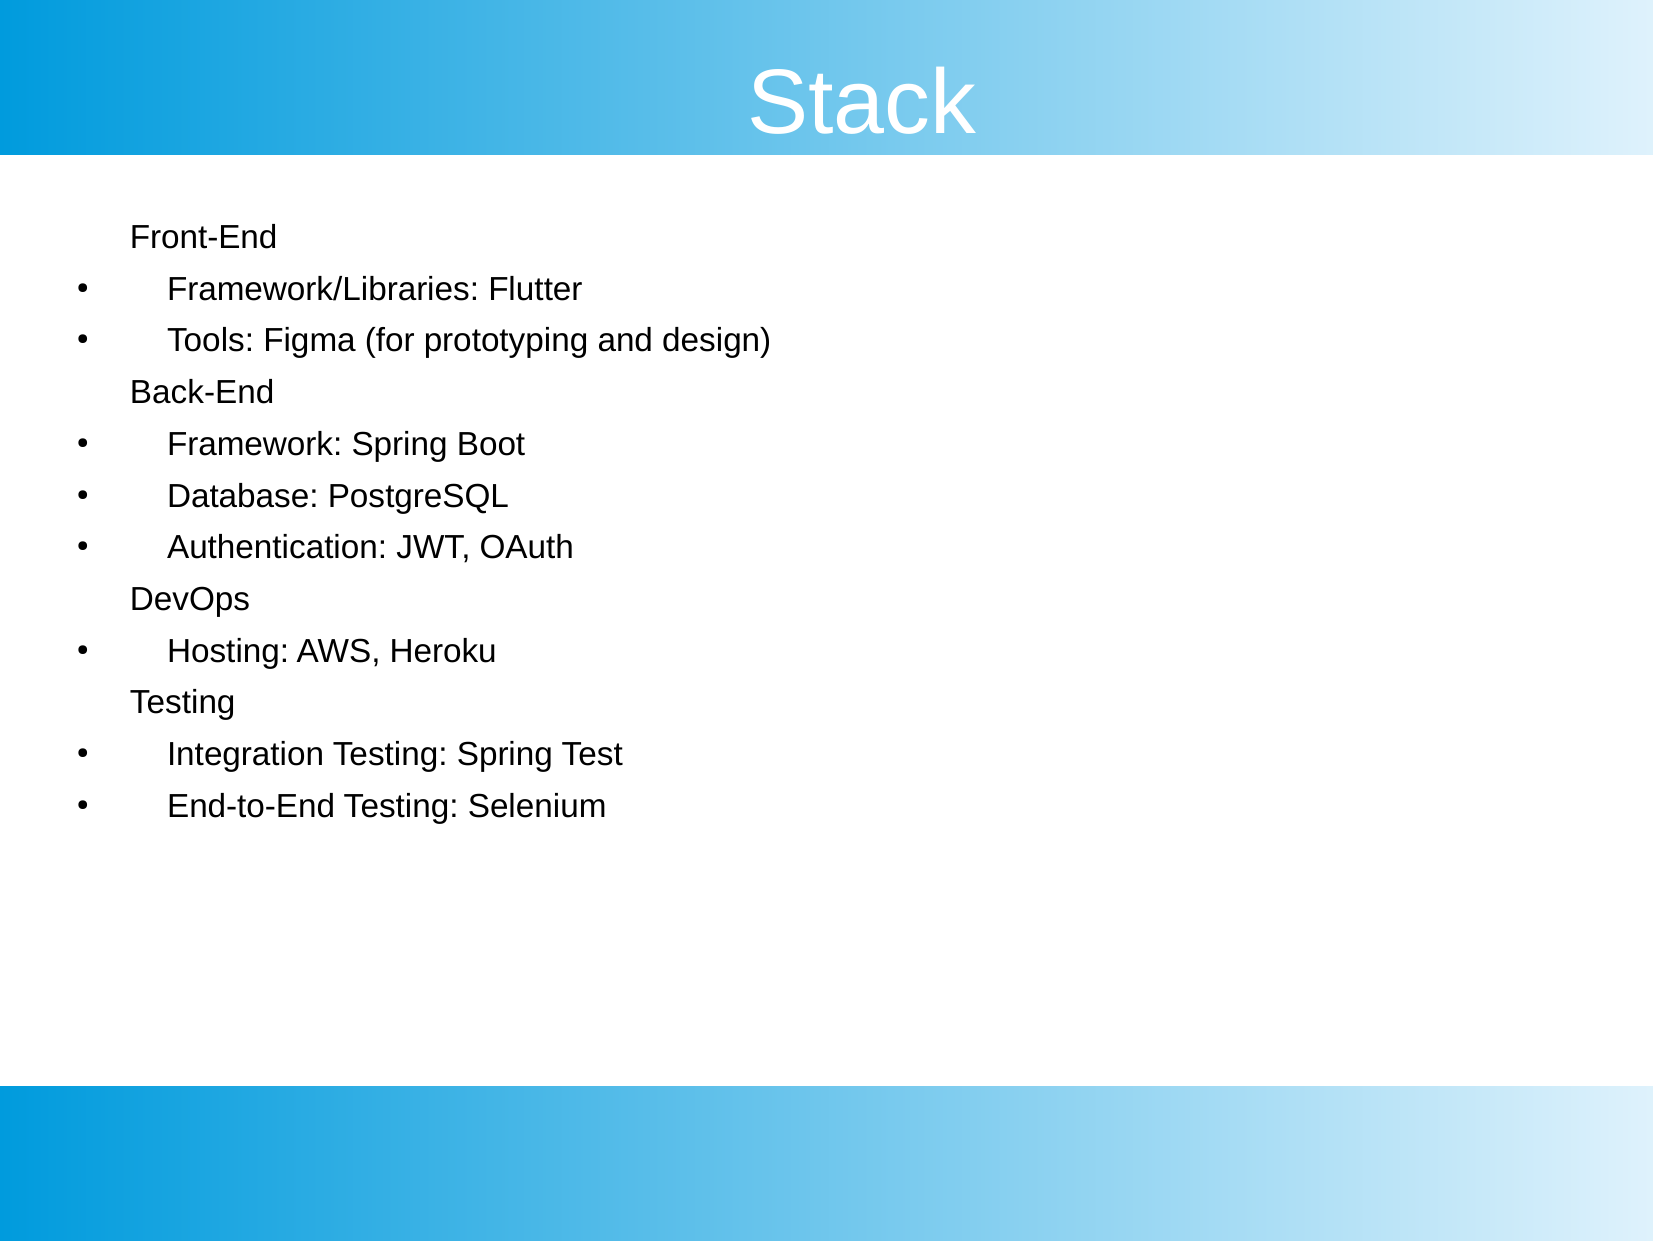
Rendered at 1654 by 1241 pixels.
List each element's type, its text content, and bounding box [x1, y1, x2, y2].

list Front-End Framework/Libraries: Flutter Tools: Figma (for prototyping and design) Back-End Framework: Spring Boot Database: PostgreSQL Authentication: JWT, OAuth DevOps Hosting: AWS, Heroku Testing Integration Testing: Spring Test End-to-End Testing: Selenium [59, 166, 1548, 886]
title Stack [82, 49, 1571, 155]
